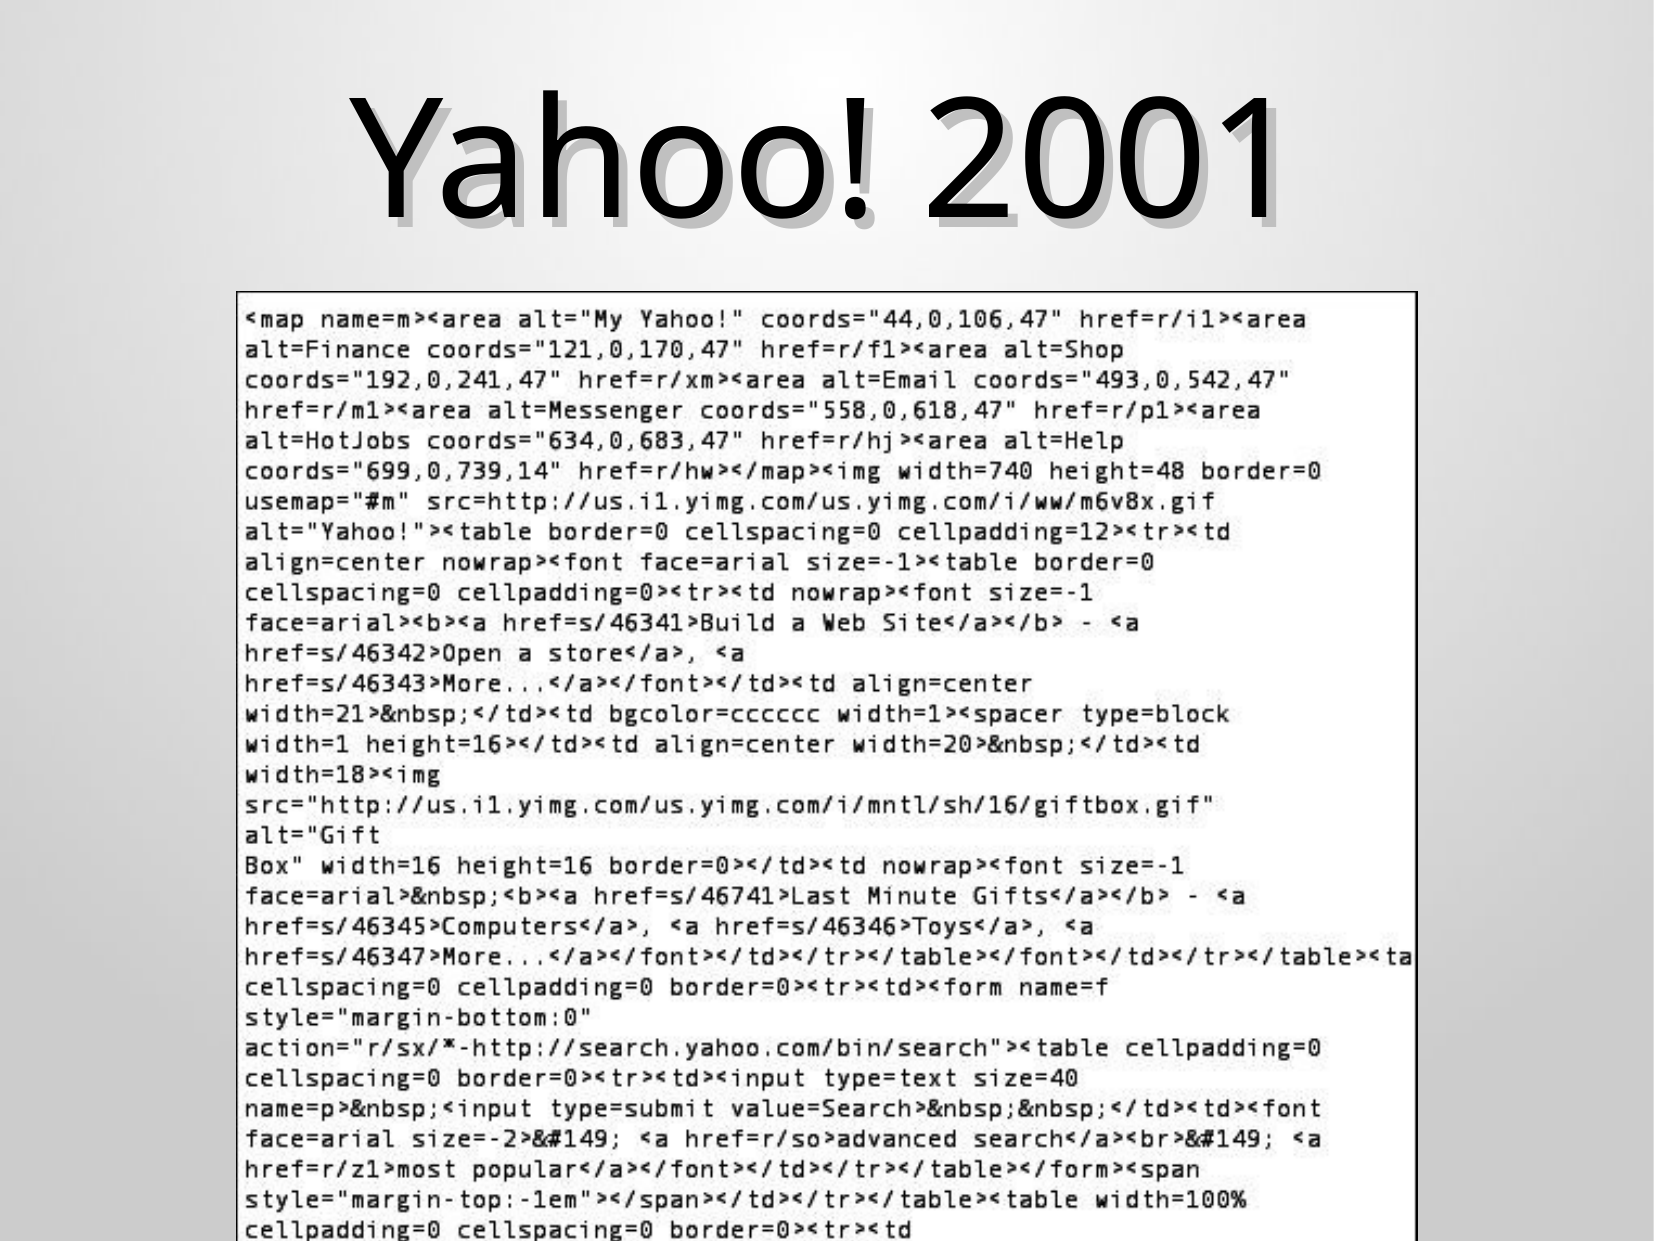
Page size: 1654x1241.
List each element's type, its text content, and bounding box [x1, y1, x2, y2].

picture [0, 0, 1654, 1241]
title Yahoo! 2001 [82, 49, 1571, 257]
